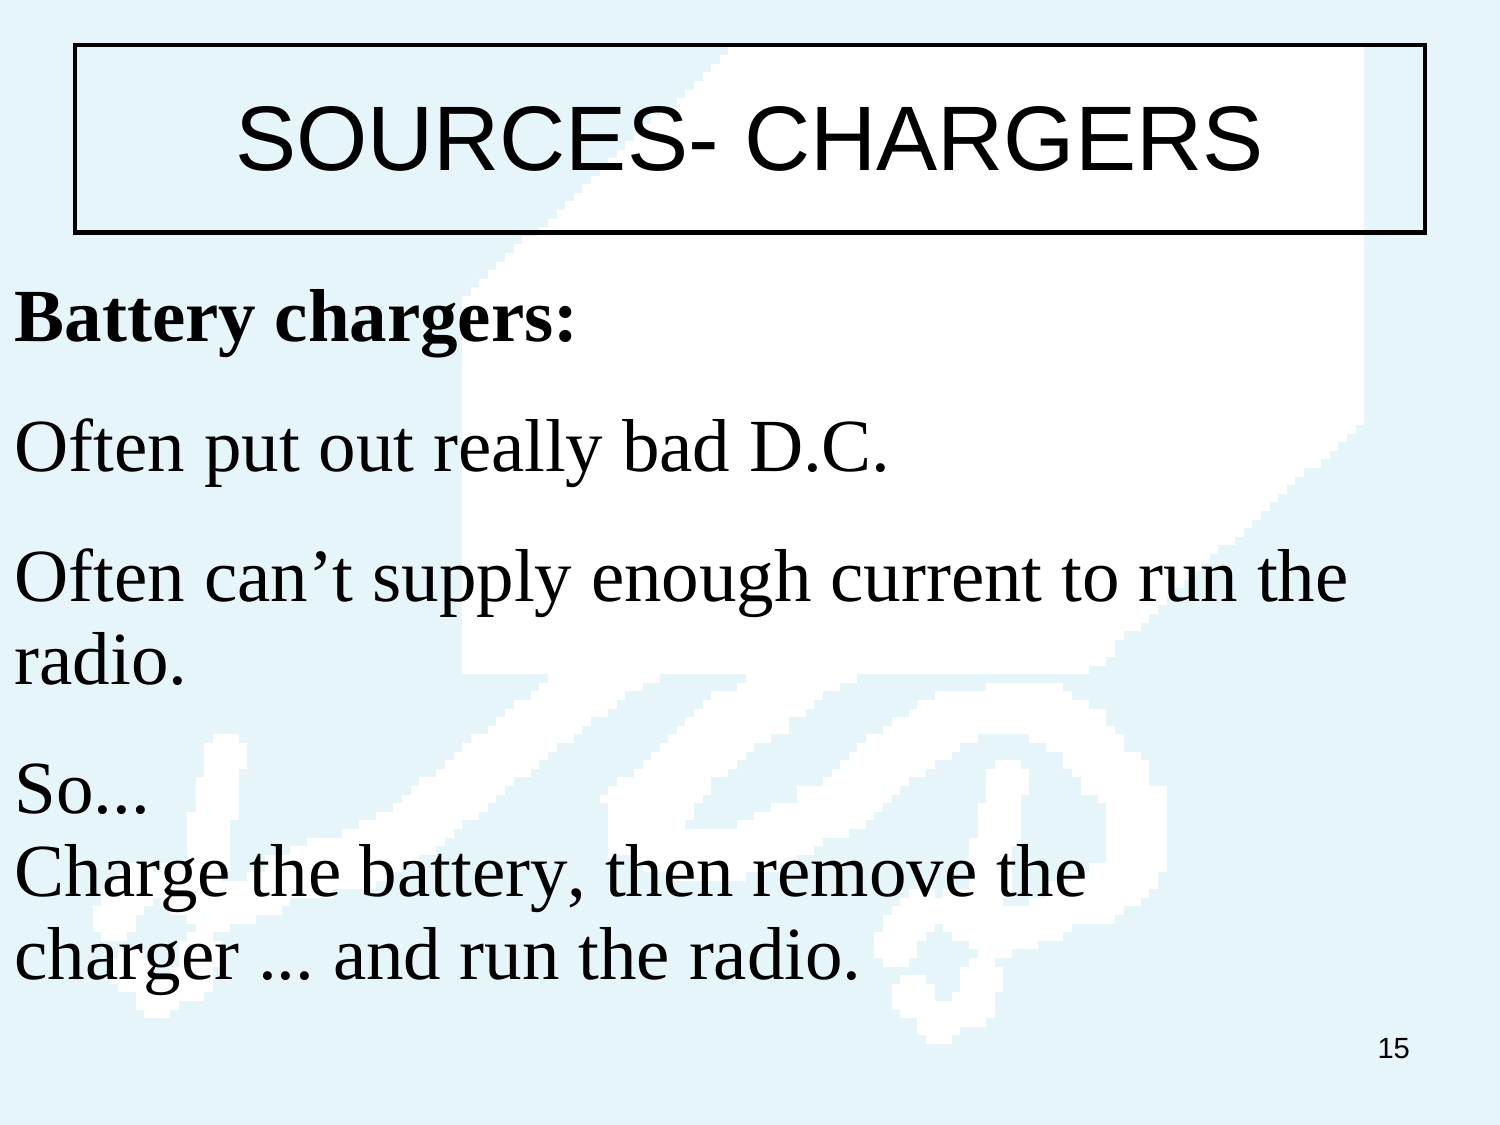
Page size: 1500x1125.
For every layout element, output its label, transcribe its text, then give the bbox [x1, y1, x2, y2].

picture [76, 31, 1442, 1096]
text_box Battery chargers: Often put out really bad D.C. Often can’t supply enough current to run the radio. So... Charge the battery, then remove the charger ... and run the radio. [0, 267, 1430, 1004]
title SOURCES- CHARGERS [75, 45, 1426, 233]
